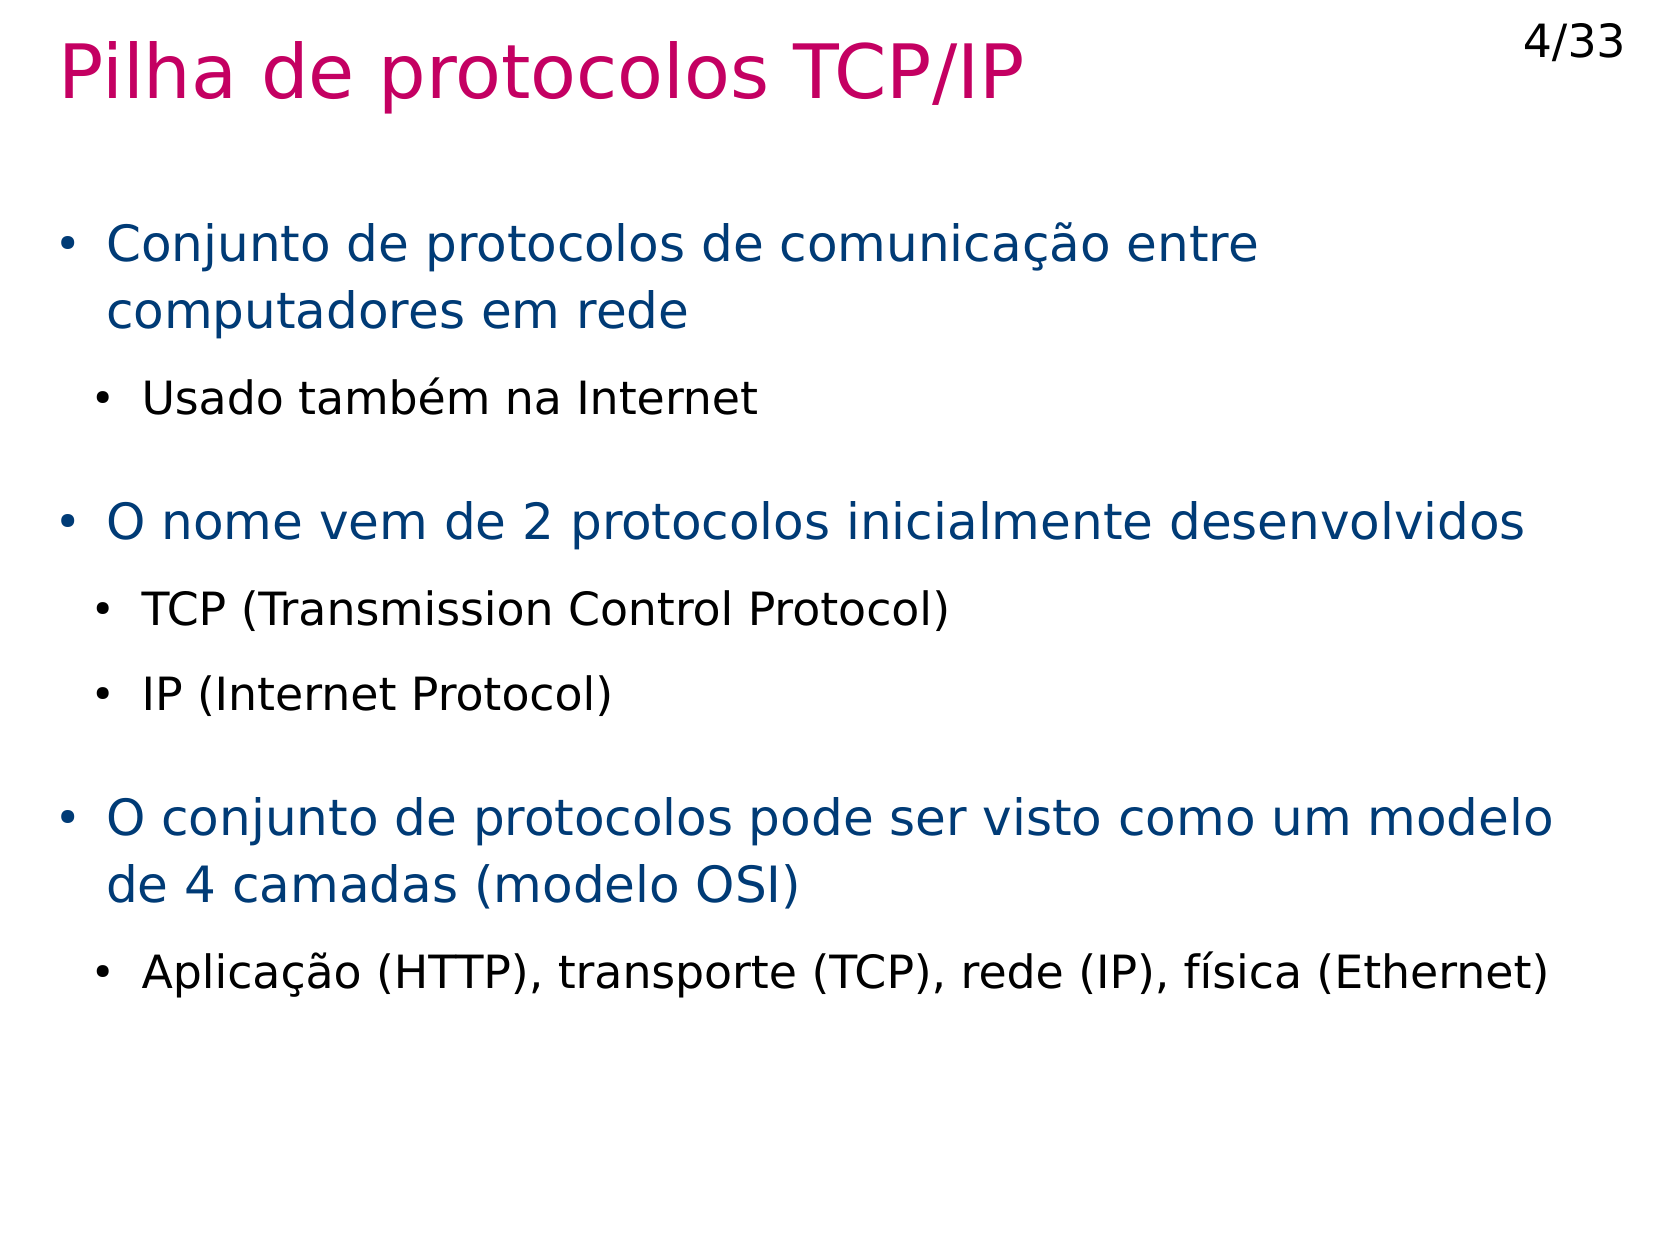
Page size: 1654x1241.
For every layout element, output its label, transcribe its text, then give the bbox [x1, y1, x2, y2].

title Pilha de protocolos TCP/IP [59, 29, 1625, 148]
list Conjunto de protocolos de comunicação entre computadores em rede Usado também na Internet O nome vem de 2 protocolos inicialmente desenvolvidos TCP (Transmission Control Protocol) IP (Internet Protocol) O conjunto de protocolos pode ser visto como um modelo de 4 camadas (modelo OSI) Aplicação (HTTP), transporte (TCP), rede (IP), física (Ethernet) [59, 206, 1625, 1211]
